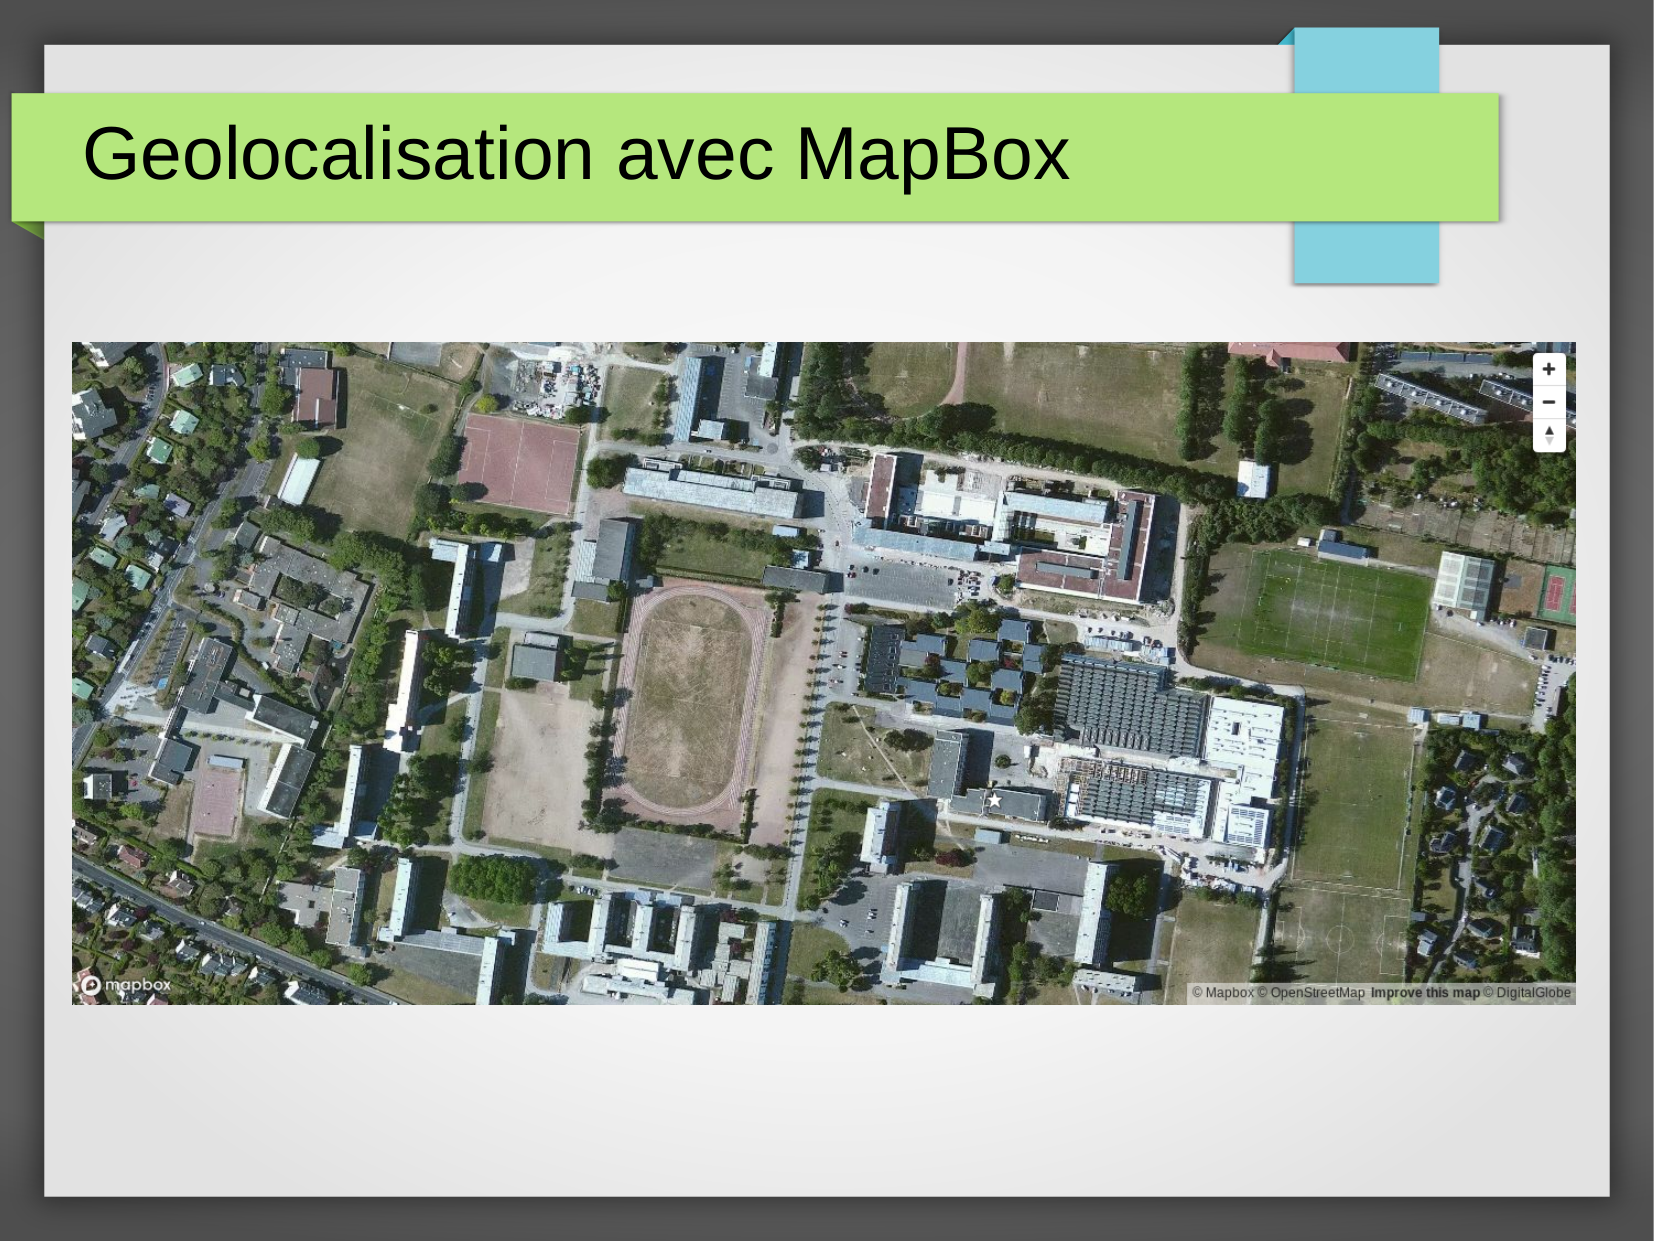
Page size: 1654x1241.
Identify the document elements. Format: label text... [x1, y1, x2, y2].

title Geolocalisation avec MapBox [82, 94, 1264, 213]
picture [0, 0, 1654, 1241]
